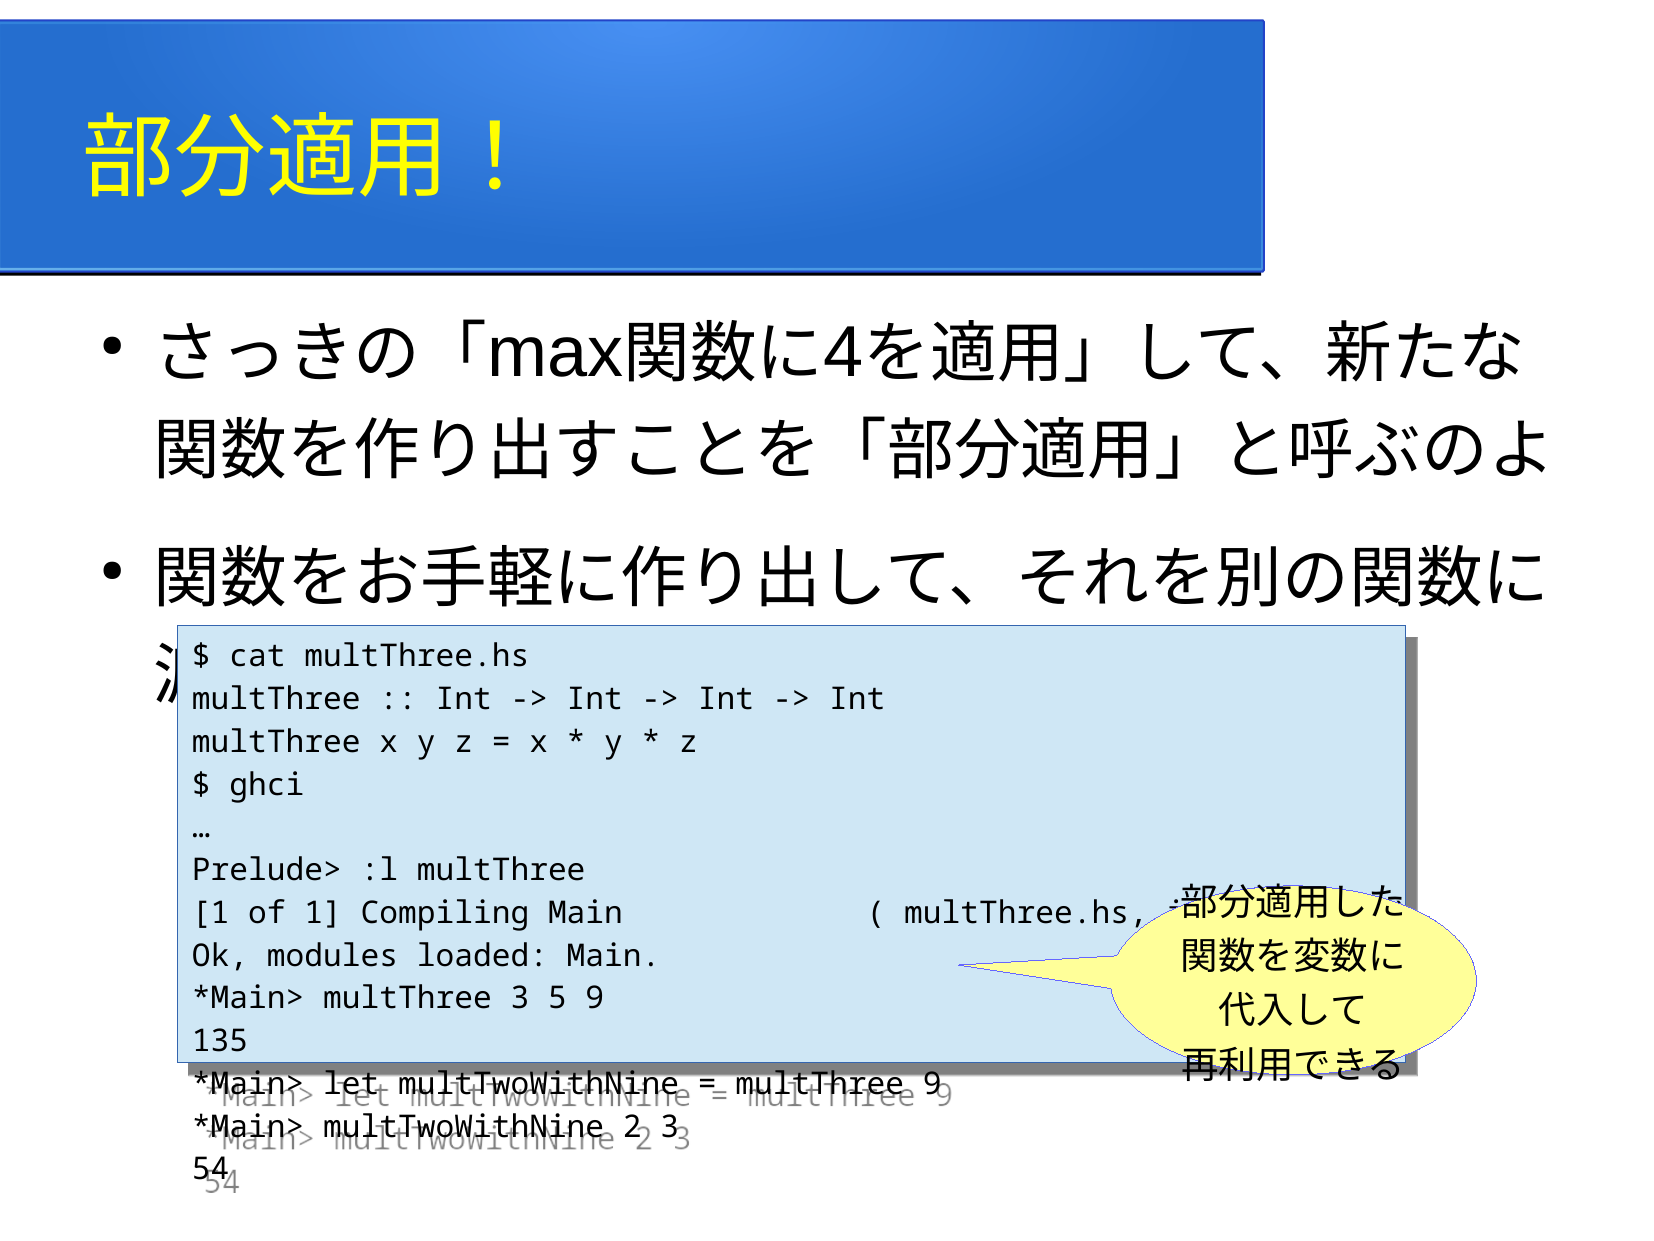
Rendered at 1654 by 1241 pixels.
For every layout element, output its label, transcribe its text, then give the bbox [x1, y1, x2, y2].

title 部分適用！ [82, 47, 1235, 252]
list さっきの「max関数に4を適用」して、新たな関数を作り出すことを「部分適用」と呼ぶのよ 関数をお手軽に作り出して、それを別の関数に渡すことができる [82, 299, 1571, 1099]
text_box 部分適用した 関数を変数に 代入して 再利用できる [958, 885, 1477, 1075]
text_box $ cat multThree.hs multThree :: Int -> Int -> Int -> Int multThree x y z = x * y * z $ ghci … Prelude> :l multThree [1 of 1] Compiling Main ( multThree.hs, interpreted ) Ok, modules loaded: Main. *Main> multThree 3 5 9 135 *Main> let multTwoWithNine = multThree 9 *Main> multTwoWithNine 2 3 54 [177, 625, 1406, 1063]
